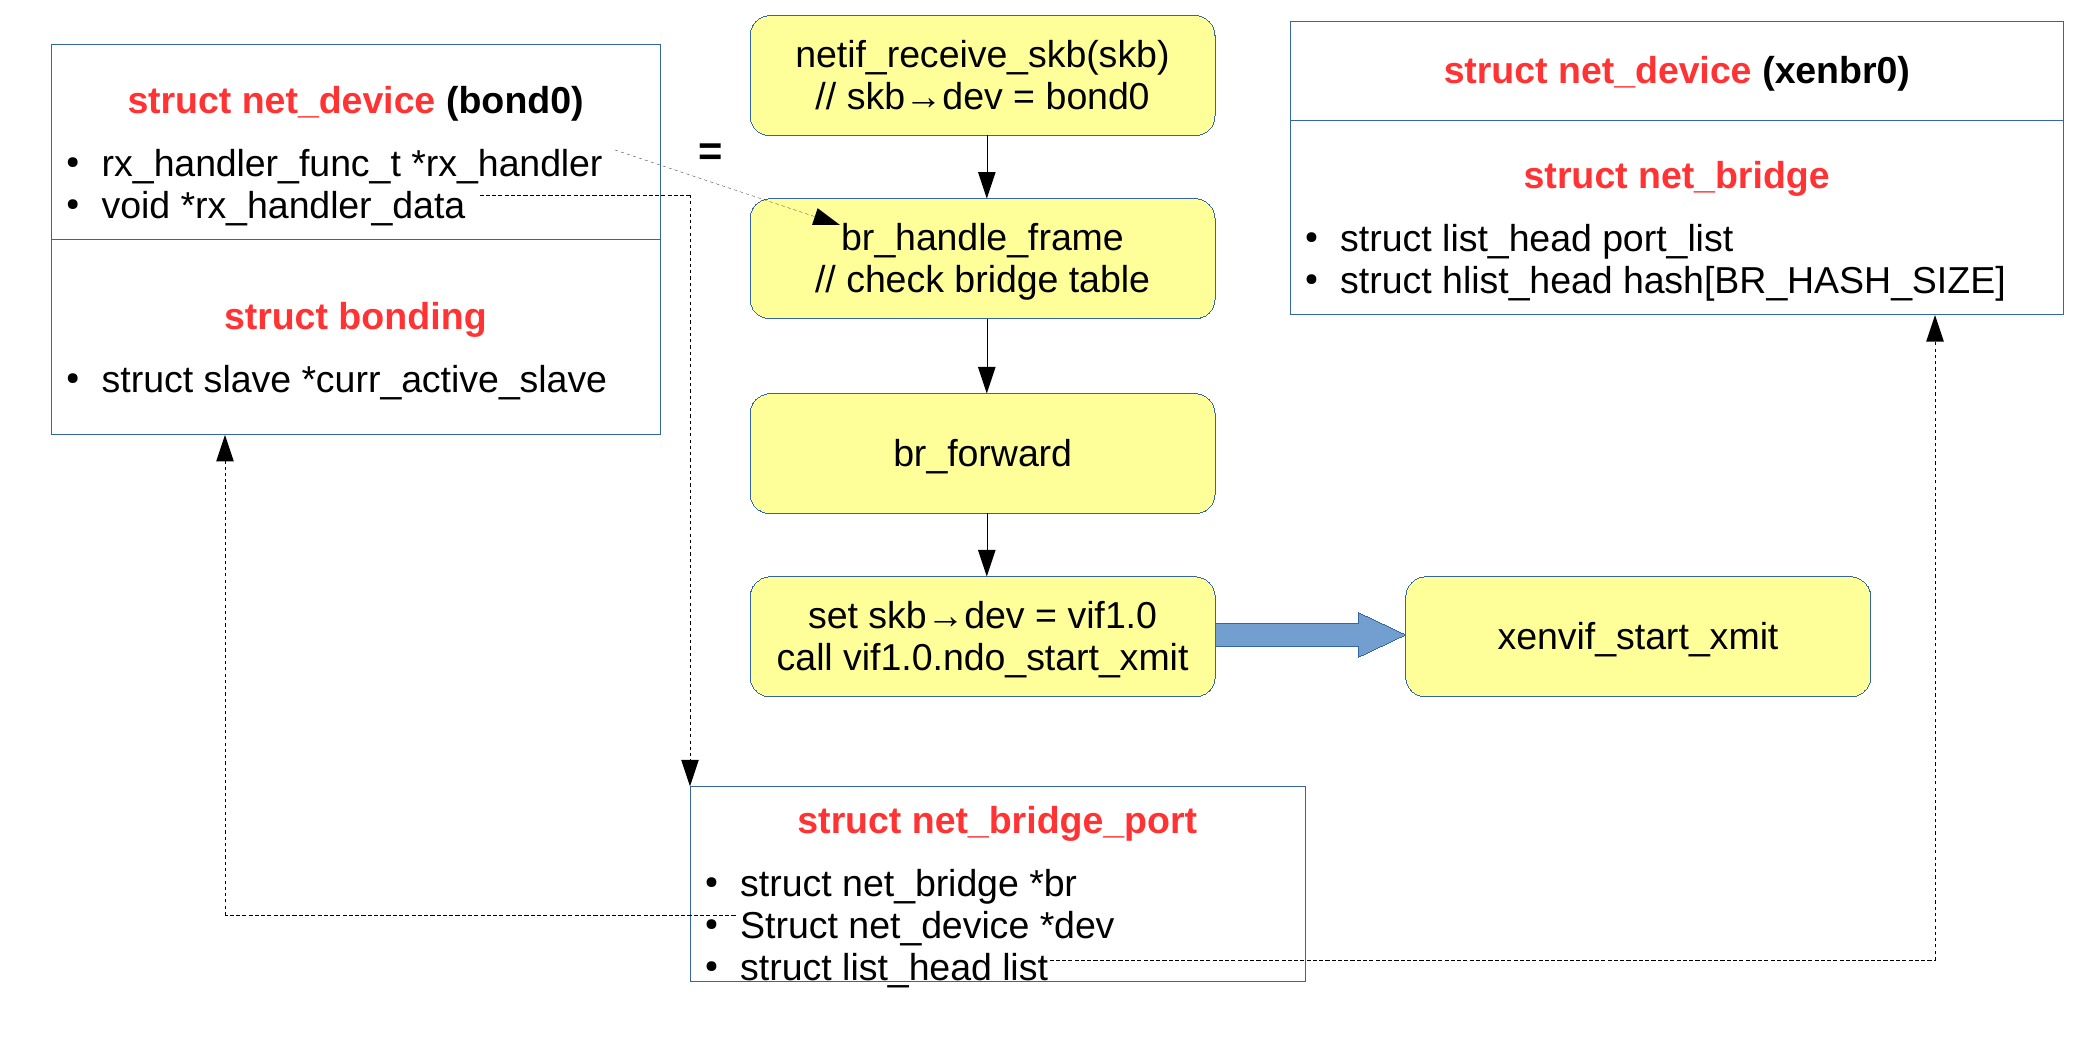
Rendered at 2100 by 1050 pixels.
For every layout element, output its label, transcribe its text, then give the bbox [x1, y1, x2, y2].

text_box struct net_device (xenbr0) [1290, 21, 2064, 120]
text_box struct net_bridge_port struct net_bridge *br Struct net_device *dev struct list_head list [690, 786, 1306, 982]
text_box xenvif_start_xmit [1405, 576, 1871, 697]
text_box br_handle_frame // check bridge table [750, 198, 1216, 319]
text_box struct net_bridge struct list_head port_list struct hlist_head hash[BR_HASH_SIZE] [1290, 120, 2064, 315]
text_box = [683, 120, 736, 182]
text_box netif_receive_skb(skb) // skb→dev = bond0 [750, 15, 1216, 136]
text_box br_forward [750, 393, 1216, 514]
text_box struct bonding struct slave *curr_active_slave [51, 239, 661, 435]
text_box [1215, 612, 1406, 658]
text_box struct net_device (bond0) rx_handler_func_t *rx_handler void *rx_handler_data [51, 44, 661, 239]
text_box set skb→dev = vif1.0 call vif1.0.ndo_start_xmit [750, 576, 1216, 697]
